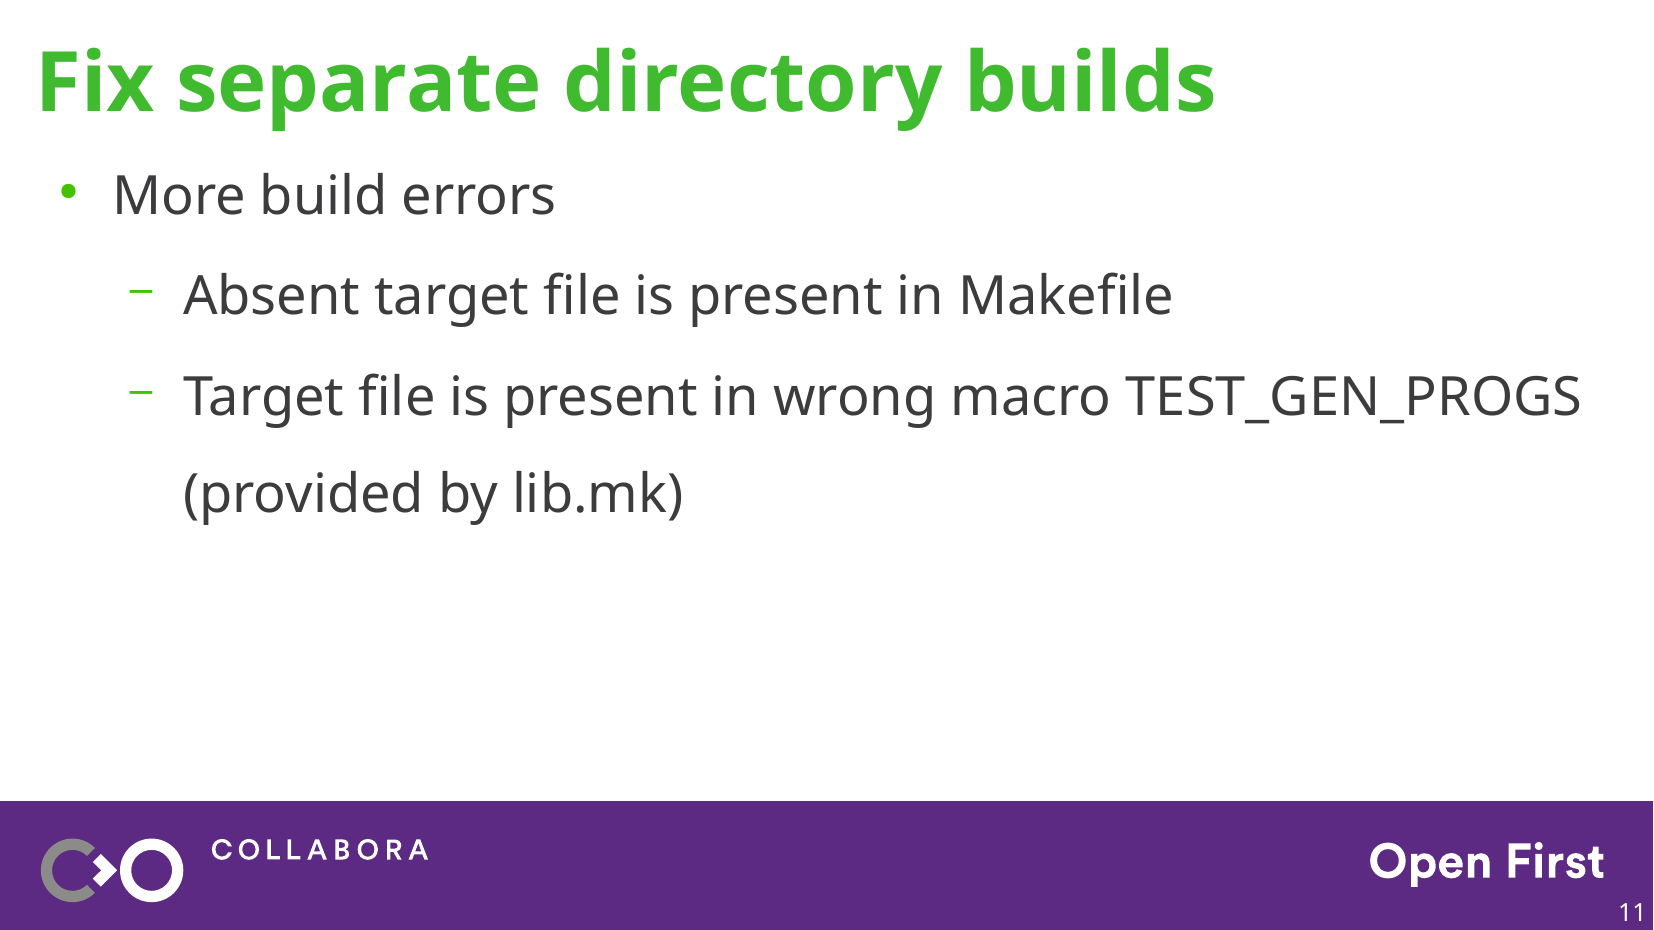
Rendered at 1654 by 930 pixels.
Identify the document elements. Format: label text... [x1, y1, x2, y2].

list More build errors Absent target file is present in Makefile Target file is present in wrong macro TEST_GEN_PROGS (provided by lib.mk) [41, 160, 1613, 804]
title Fix separate directory builds [35, 28, 1608, 192]
